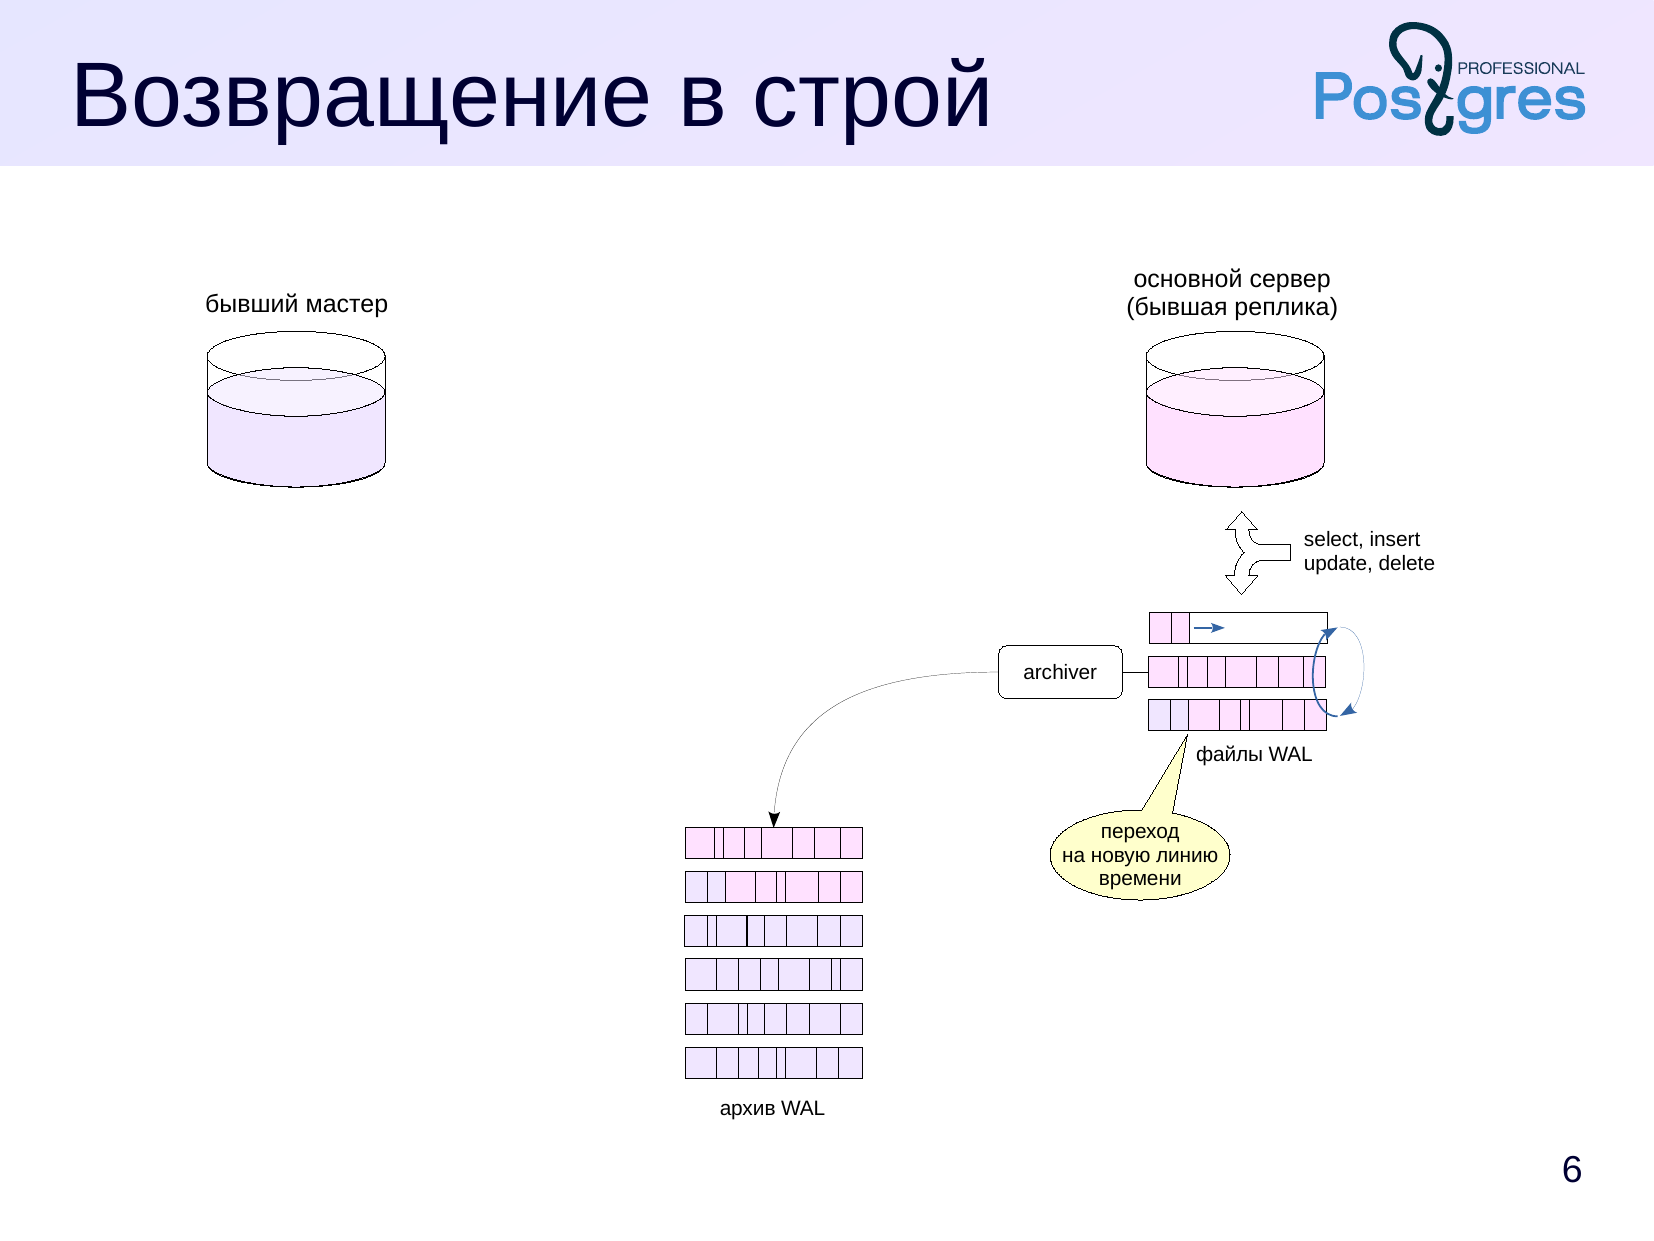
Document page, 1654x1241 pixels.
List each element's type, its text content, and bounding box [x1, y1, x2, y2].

text_box [207, 331, 386, 488]
text_box переход на новую линию времени [1050, 734, 1231, 901]
text_box [686, 1048, 862, 1078]
text_box архив WAL [705, 1089, 841, 1128]
text_box [1150, 613, 1190, 643]
text_box [1319, 700, 1326, 710]
text_box файлы WAL [1181, 735, 1329, 774]
text_box [1146, 331, 1325, 488]
title Возвращение в строй [70, 43, 1241, 147]
text_box archiver [998, 645, 1123, 699]
text_box [1149, 657, 1313, 687]
text_box [686, 959, 862, 990]
text_box [686, 872, 862, 902]
text_box [684, 915, 863, 947]
text_box бывший мастер [190, 282, 404, 326]
text_box [1314, 657, 1325, 687]
text_box [686, 1004, 862, 1034]
text_box [686, 828, 862, 858]
text_box основной сервер (бывшая реплика) [1111, 257, 1355, 329]
text_box [1225, 511, 1289, 595]
text_box [1149, 700, 1326, 730]
text_box select, insert update, delete [1289, 520, 1450, 583]
